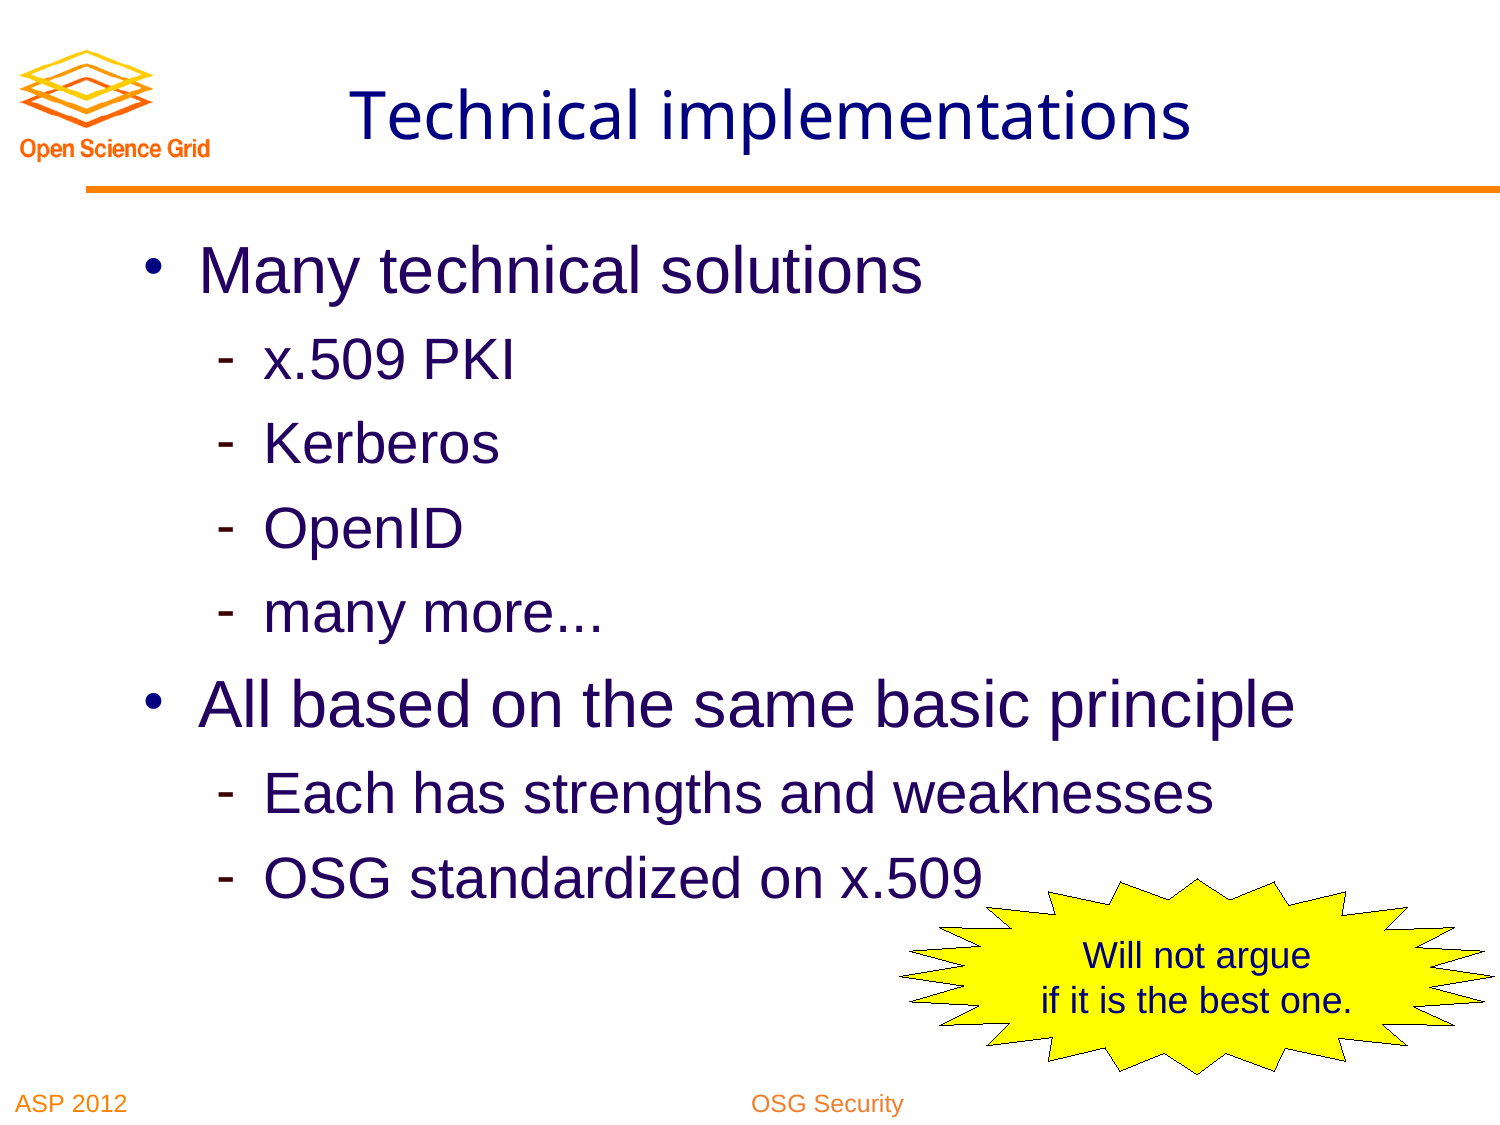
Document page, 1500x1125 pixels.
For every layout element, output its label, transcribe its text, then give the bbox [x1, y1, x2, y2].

text_box Will not argue if it is the best one. [899, 878, 1495, 1075]
list Many technical solutions x.509 PKI Kerberos OpenID many more... All based on the same basic principle Each has strengths and weaknesses OSG standardized on x.509 [127, 218, 1403, 962]
title Technical implementations [201, 18, 1342, 207]
picture [0, 27, 201, 179]
